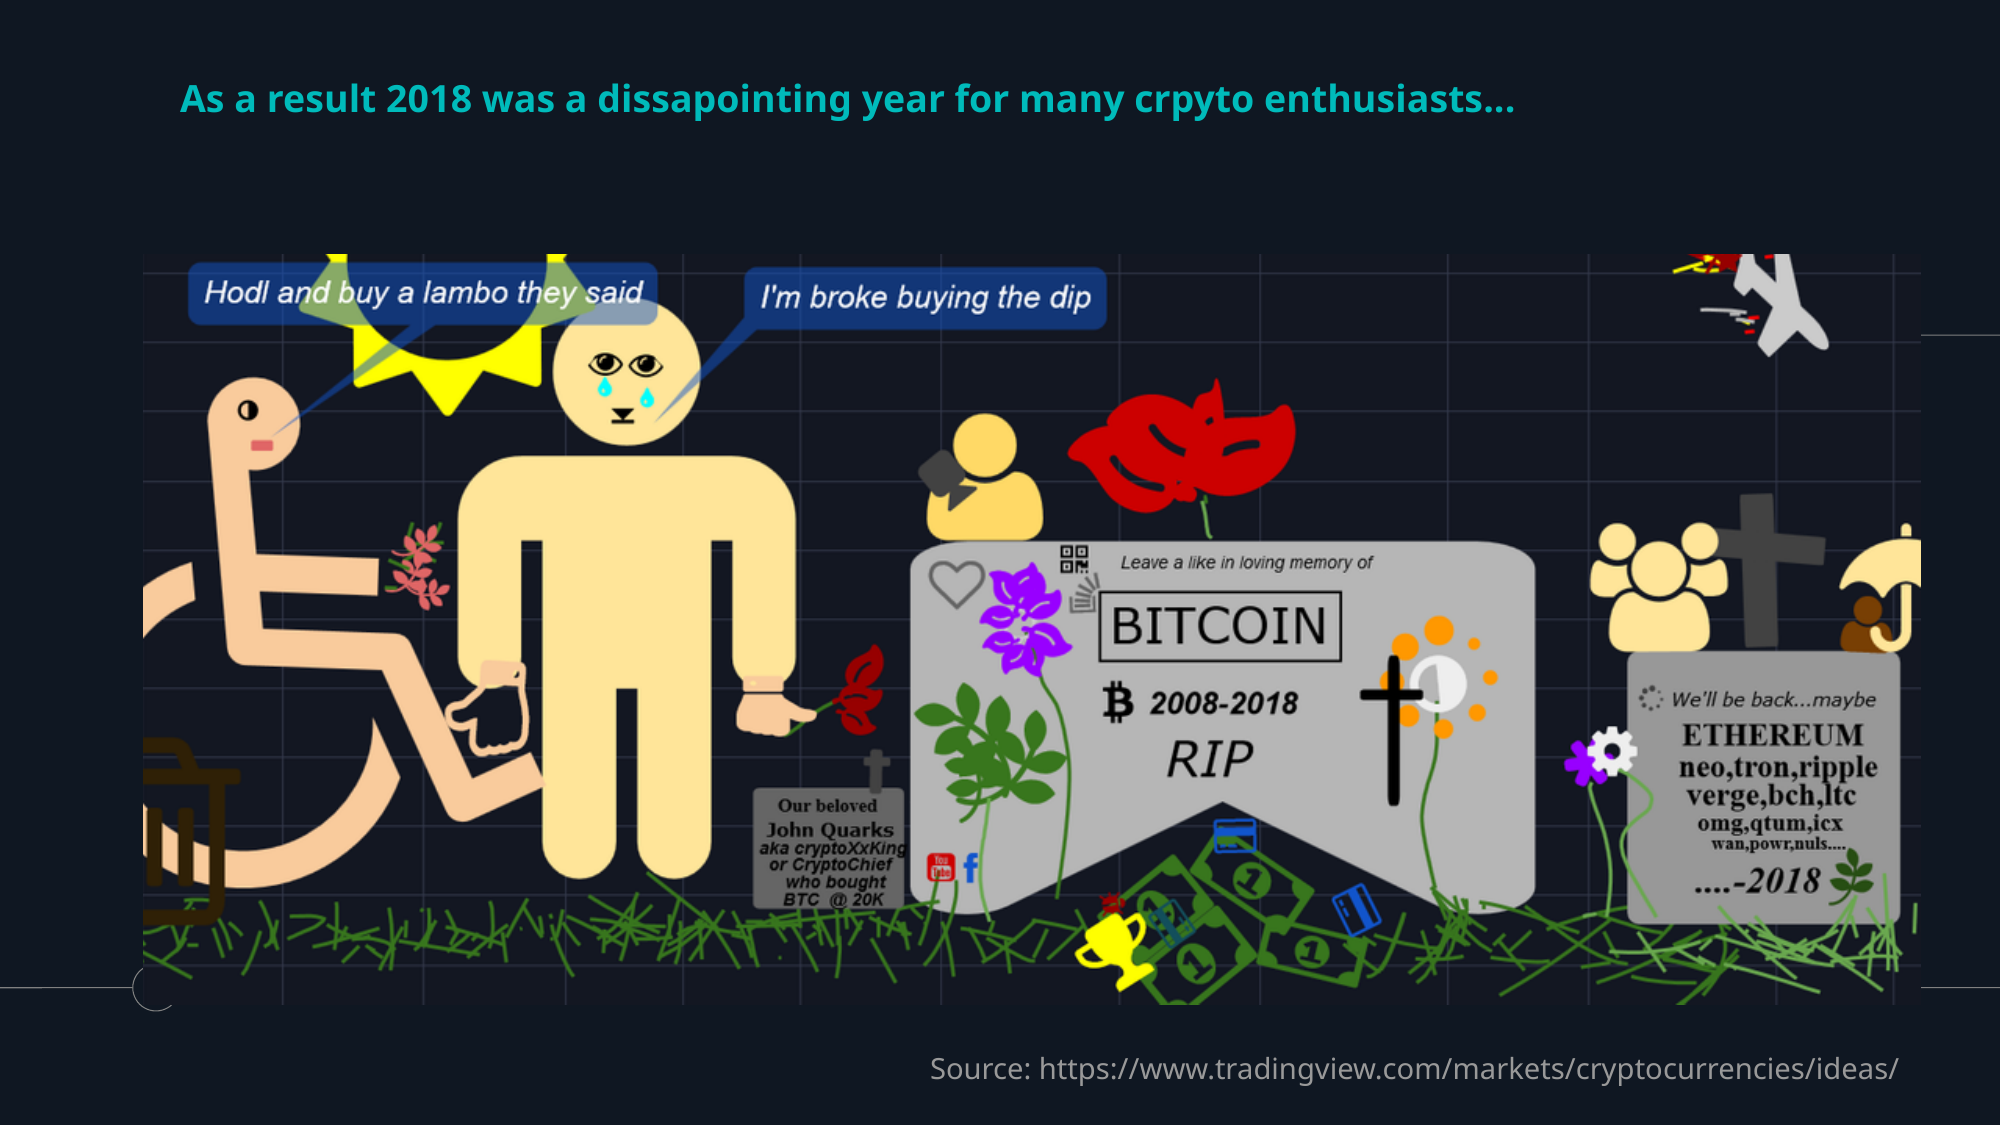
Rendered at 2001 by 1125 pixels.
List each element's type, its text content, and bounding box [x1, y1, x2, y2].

picture [143, 254, 1921, 1006]
list As a result 2018 was a dissapointing year for many crpyto enthusiasts... [180, 75, 1831, 169]
list Source: https://www.tradingview.com/markets/cryptocurrencies/ideas/ [930, 1050, 2000, 1125]
